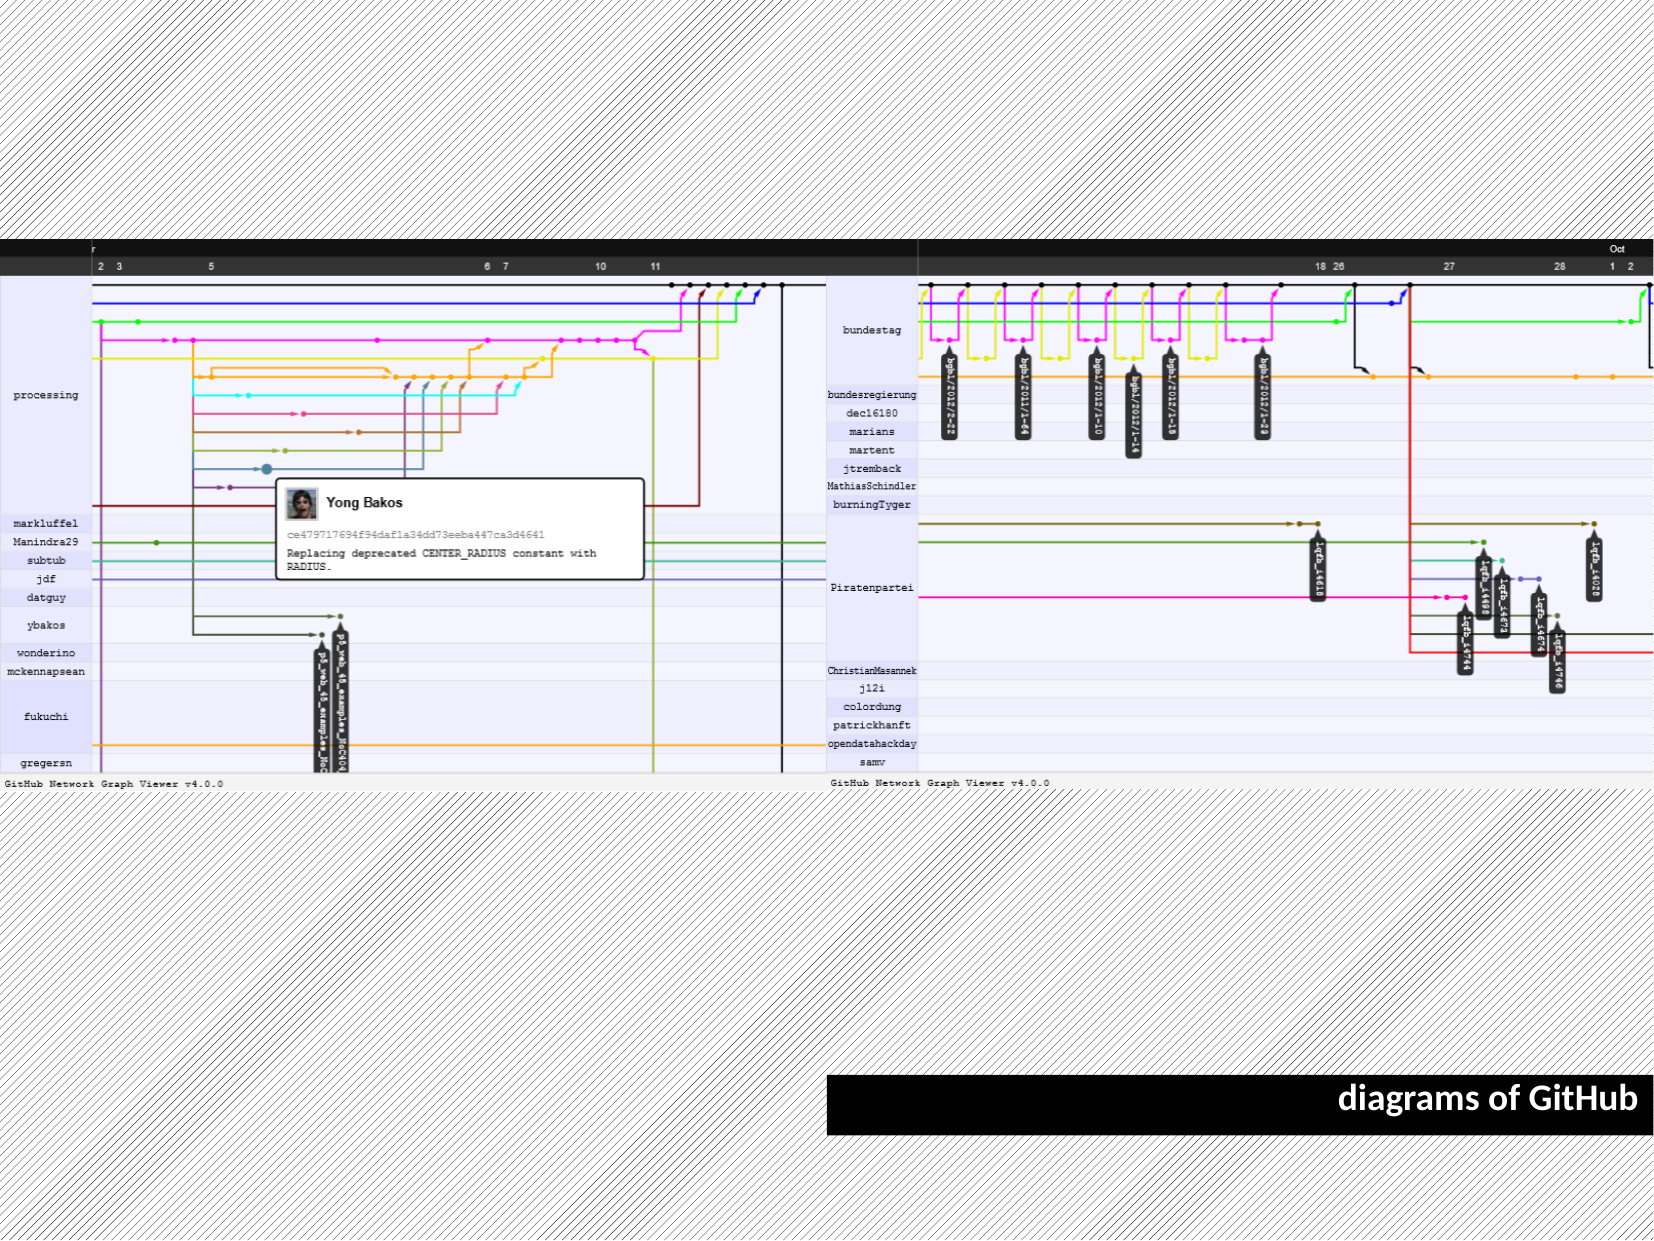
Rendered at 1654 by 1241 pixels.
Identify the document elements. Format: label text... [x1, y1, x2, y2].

text_box diagrams of GitHub [826, 1074, 1654, 1136]
picture [0, 239, 1654, 792]
